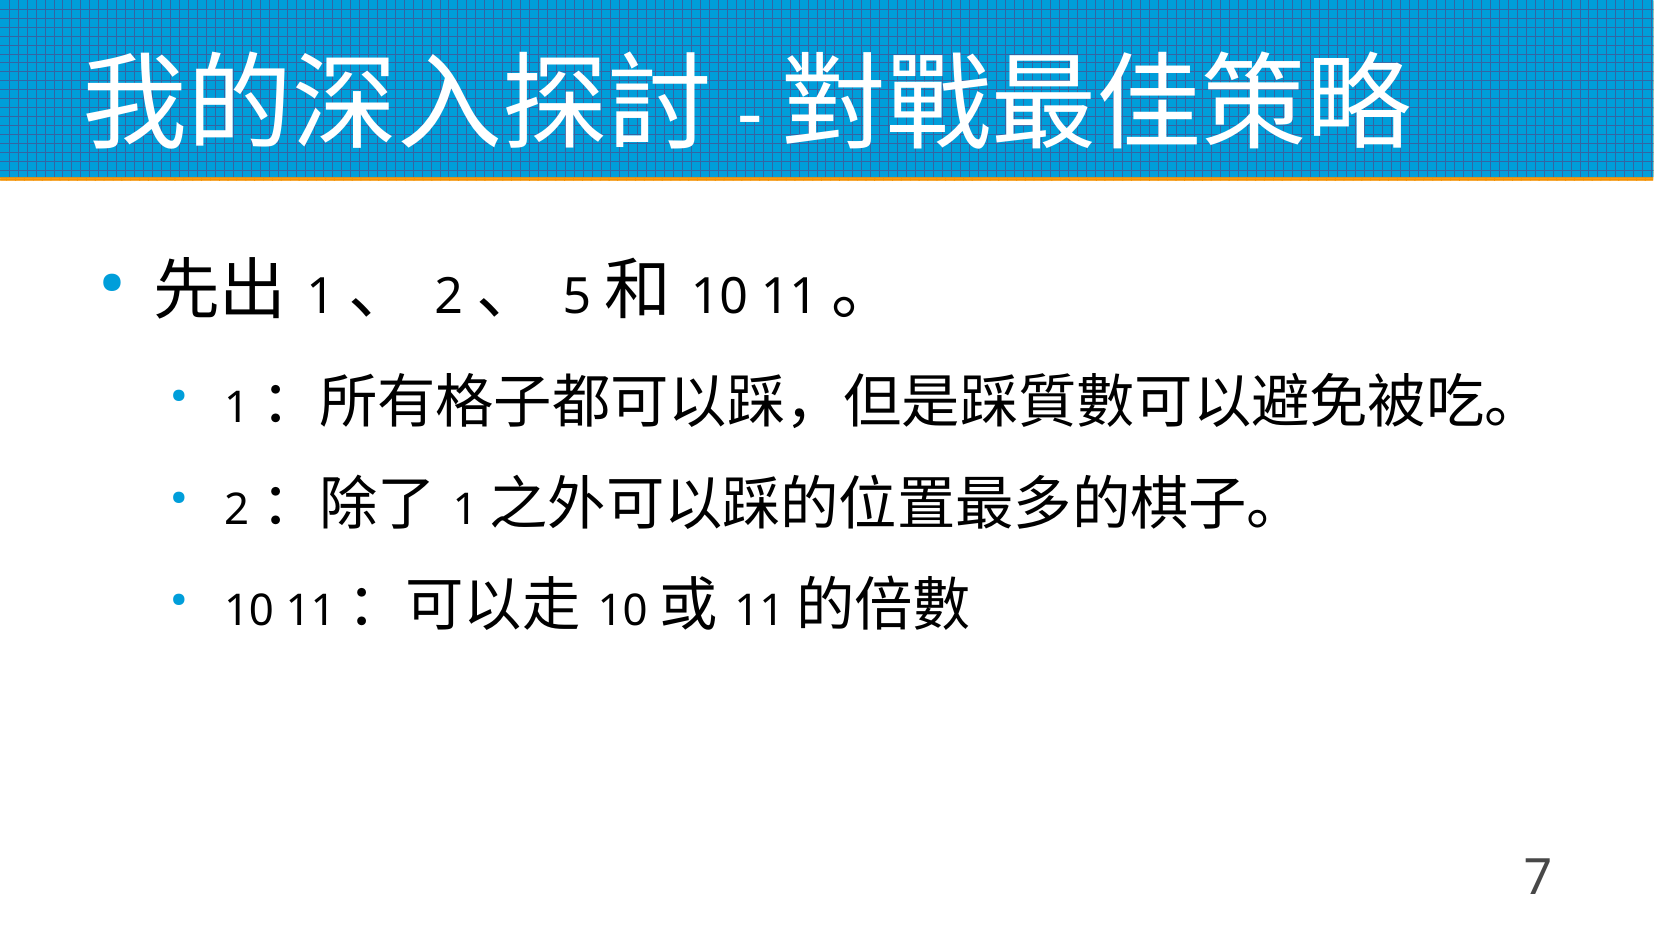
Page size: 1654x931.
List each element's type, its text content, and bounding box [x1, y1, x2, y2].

list 先出1、2、5和10 11。 1：所有格子都可以踩，但是踩質數可以避免被吃。 2：除了1之外可以踩的位置最多的棋子。 10 11：可以走10或11的倍數 [82, 236, 1563, 811]
title 我的深入探討-對戰最佳策略 [82, 14, 1571, 171]
